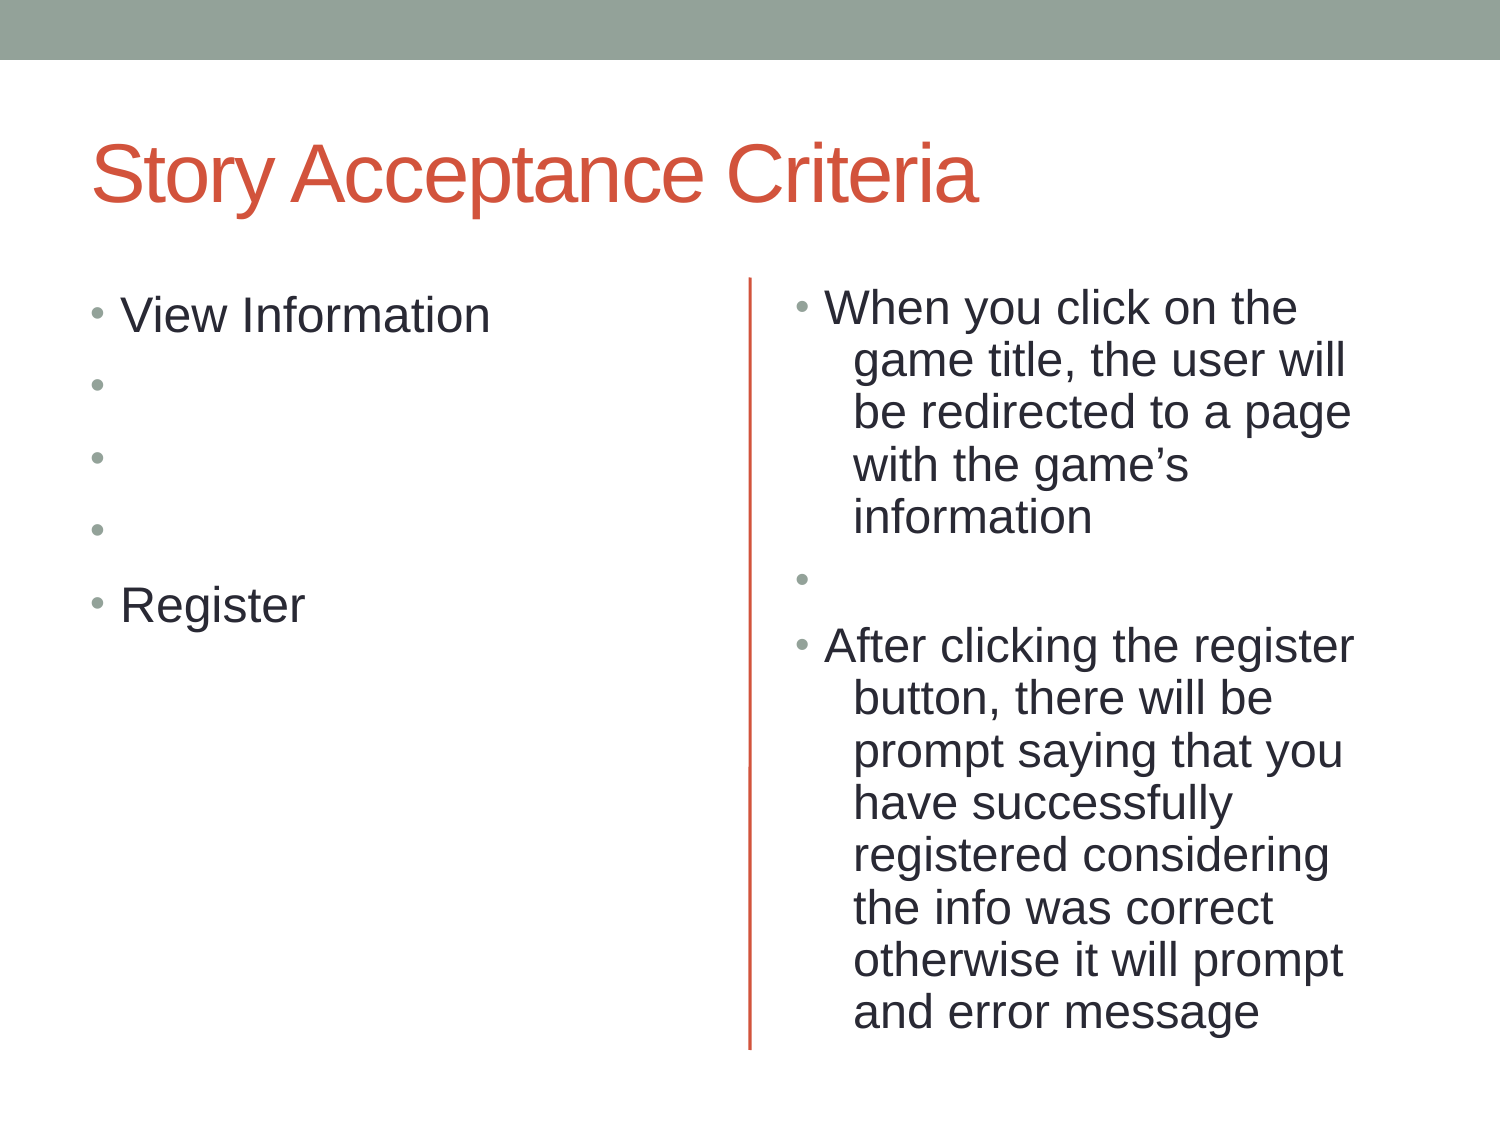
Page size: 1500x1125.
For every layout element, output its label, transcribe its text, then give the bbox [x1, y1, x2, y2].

title Story Acceptance Criteria [75, 87, 1426, 251]
list View Information Register [75, 275, 721, 1049]
list When you click on the game title, the user will be redirected to a page with the game’s information After clicking the register button, there will be prompt saying that you have successfully registered considering the info was correct otherwise it will prompt and error message [780, 275, 1426, 1049]
